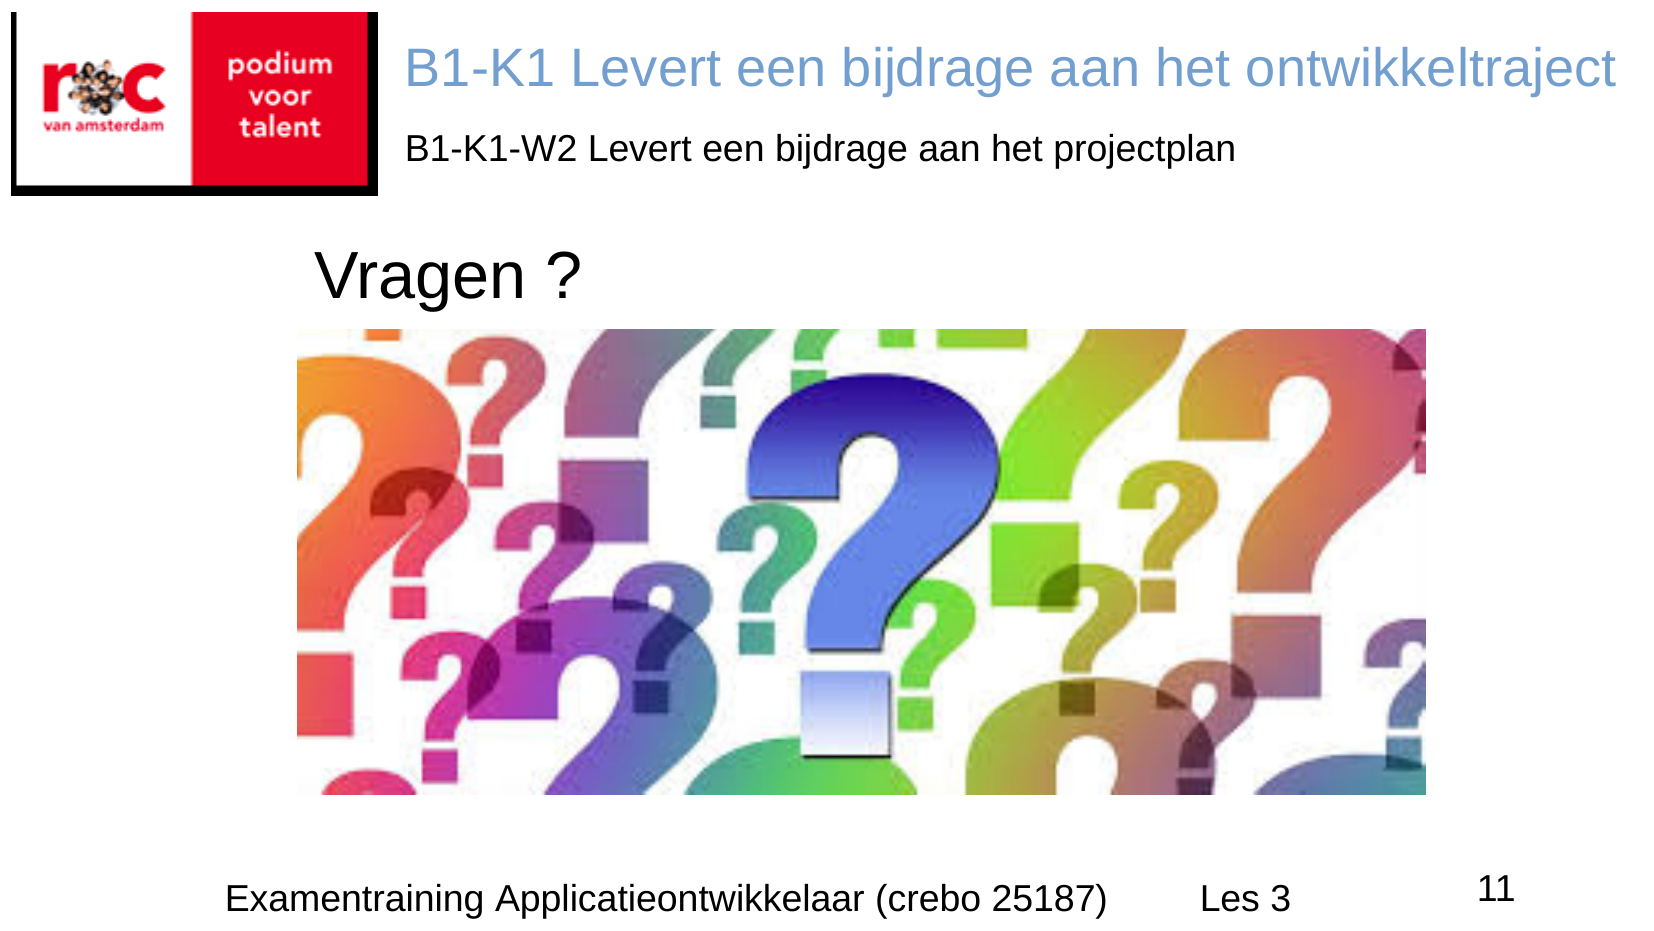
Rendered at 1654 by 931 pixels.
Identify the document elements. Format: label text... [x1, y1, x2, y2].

text_box B1-K1-W2 Levert een bijdrage aan het projectplan [390, 120, 1486, 219]
text_box B1-K1 Levert een bijdrage aan het ontwikkeltraject [390, 30, 1654, 166]
text_box Vragen ? [300, 231, 1306, 421]
text_box <number> [1462, 860, 1654, 931]
text_box Les 3 [1185, 870, 1336, 927]
picture [297, 329, 1426, 795]
text_box Examentraining Applicatieontwikkelaar (crebo 25187) [210, 870, 1126, 927]
picture [11, 12, 378, 196]
